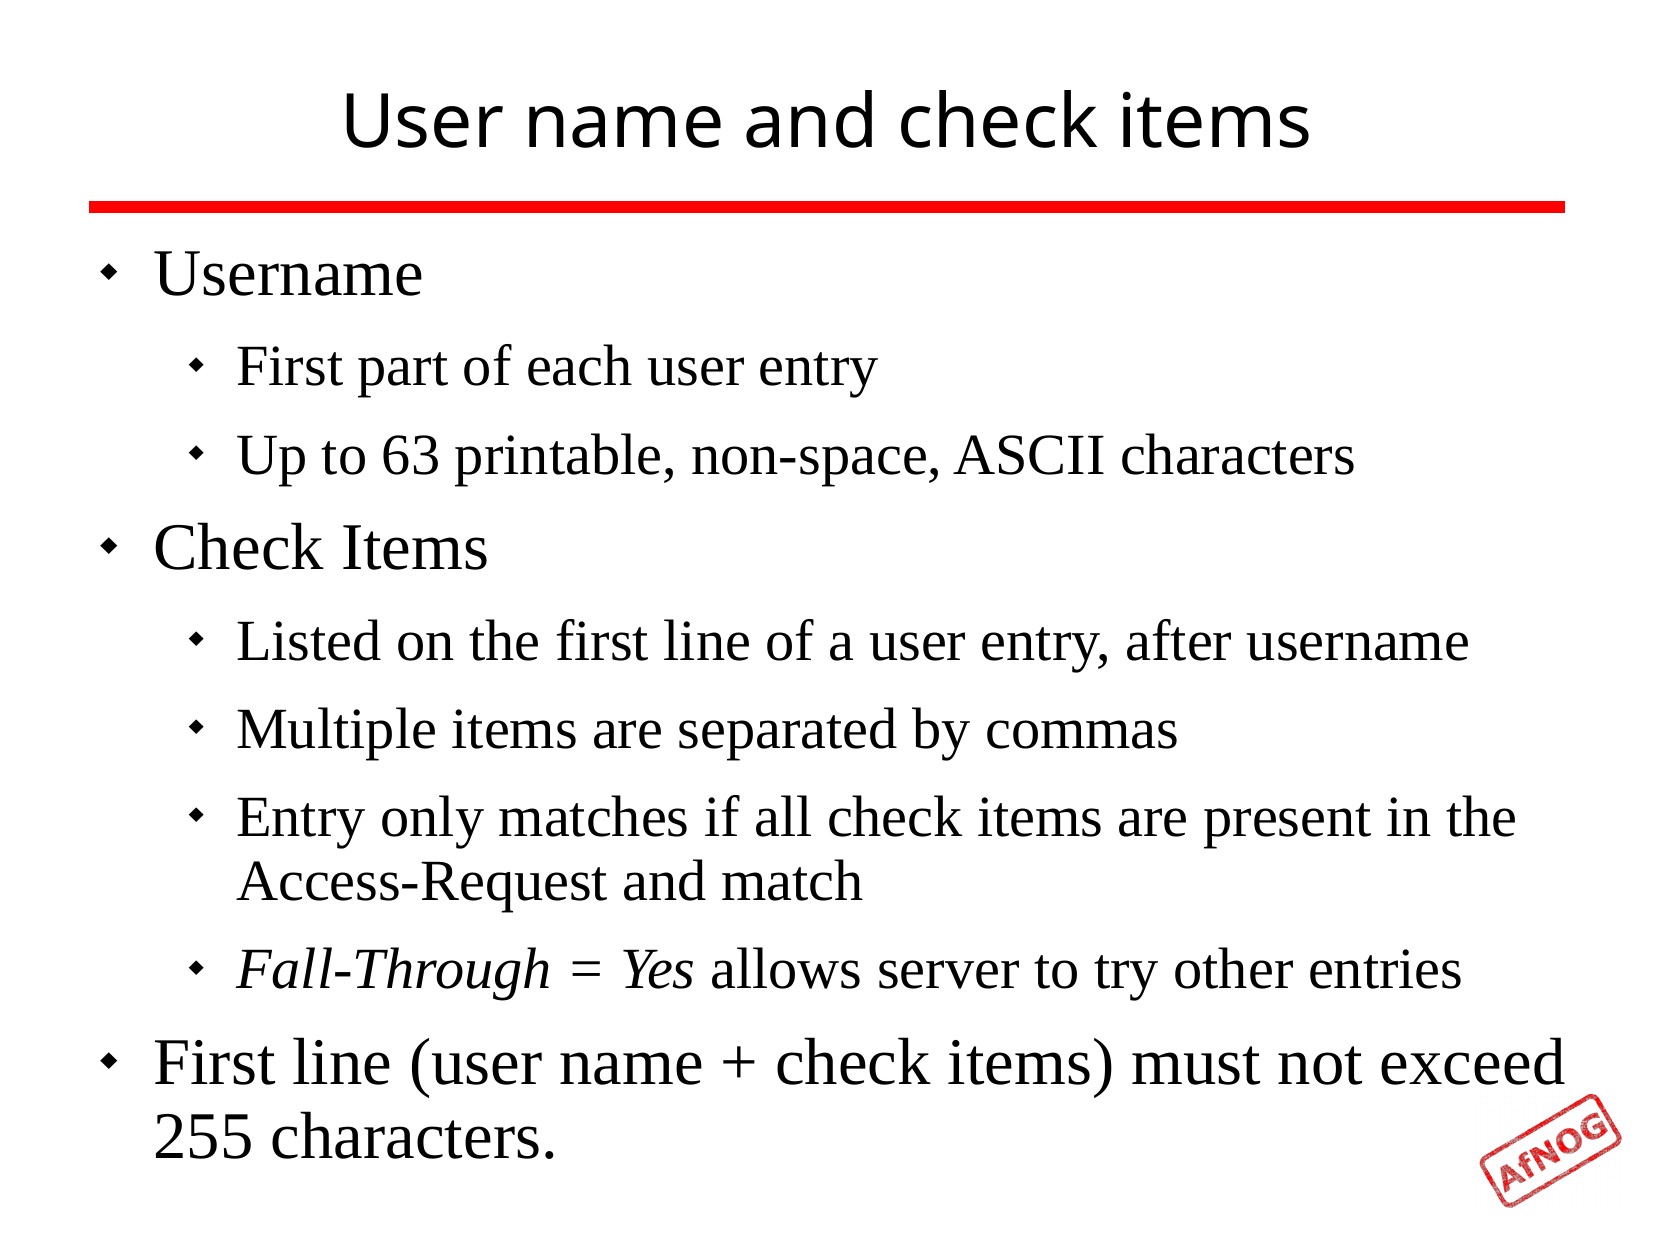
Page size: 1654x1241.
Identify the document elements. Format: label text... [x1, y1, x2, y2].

picture [1476, 1090, 1625, 1211]
title User name and check items [82, 29, 1571, 207]
list Username First part of each user entry Up to 63 printable, non-space, ASCII characters Check Items Listed on the first line of a user entry, after username Multiple items are separated by commas Entry only matches if all check items are present in the Access-Request and match Fall-Through = Yes allows server to try other entries First line (user name + check items) must not exceed 255 characters. [82, 236, 1571, 1174]
